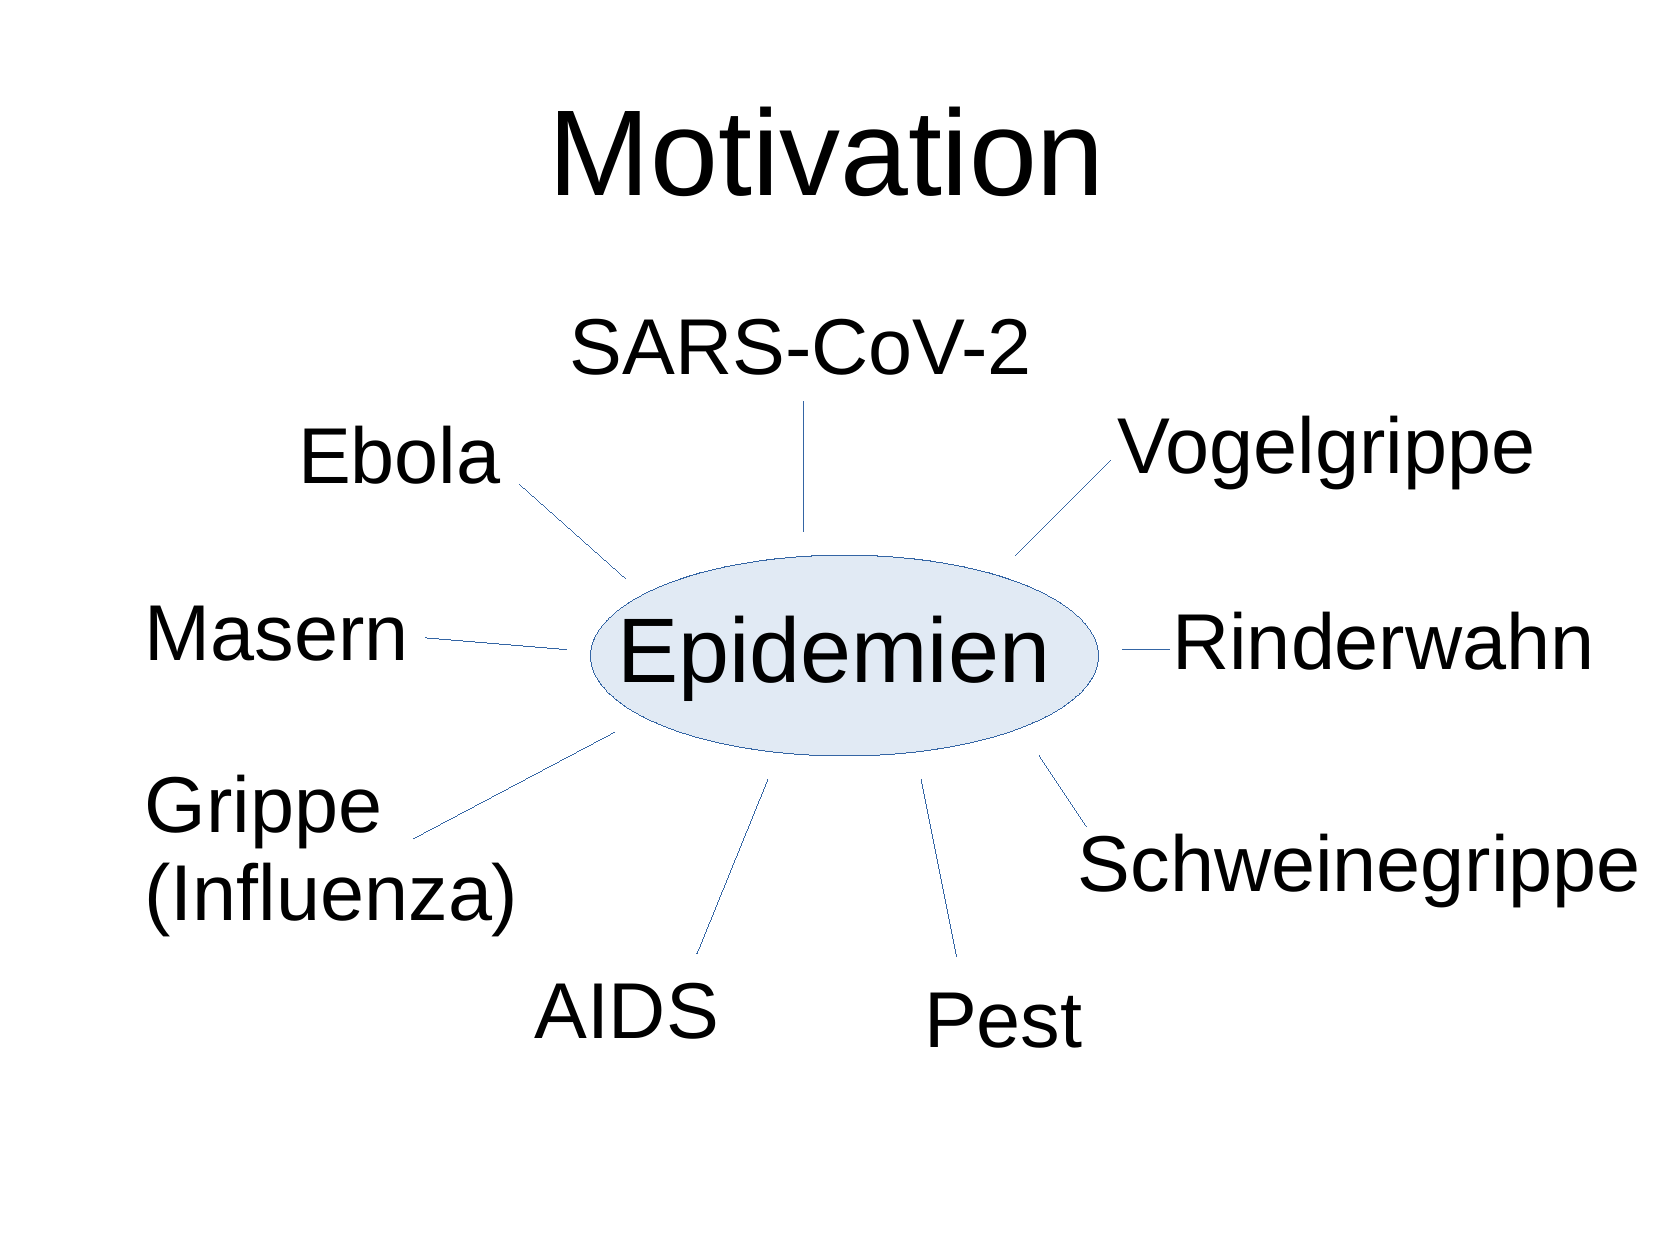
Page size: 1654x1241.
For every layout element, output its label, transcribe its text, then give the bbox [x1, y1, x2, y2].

text_box Grippe (Influenza) [129, 753, 579, 945]
text_box Pest [934, 968, 1158, 1072]
text_box Rinderwahn [1157, 590, 1649, 697]
text_box Ebola [283, 404, 709, 556]
text_box [647, 555, 1042, 592]
text_box AIDS [519, 959, 934, 1087]
text_box Masern [129, 581, 532, 753]
text_box Vogelgrippe [1102, 394, 1635, 498]
text_box [590, 625, 602, 686]
title Motivation [82, 49, 1571, 257]
text_box SARS-CoV-2 [555, 295, 1099, 402]
text_box Schweinegrippe [1062, 812, 1654, 1004]
text_box Epidemien [602, 592, 1170, 813]
